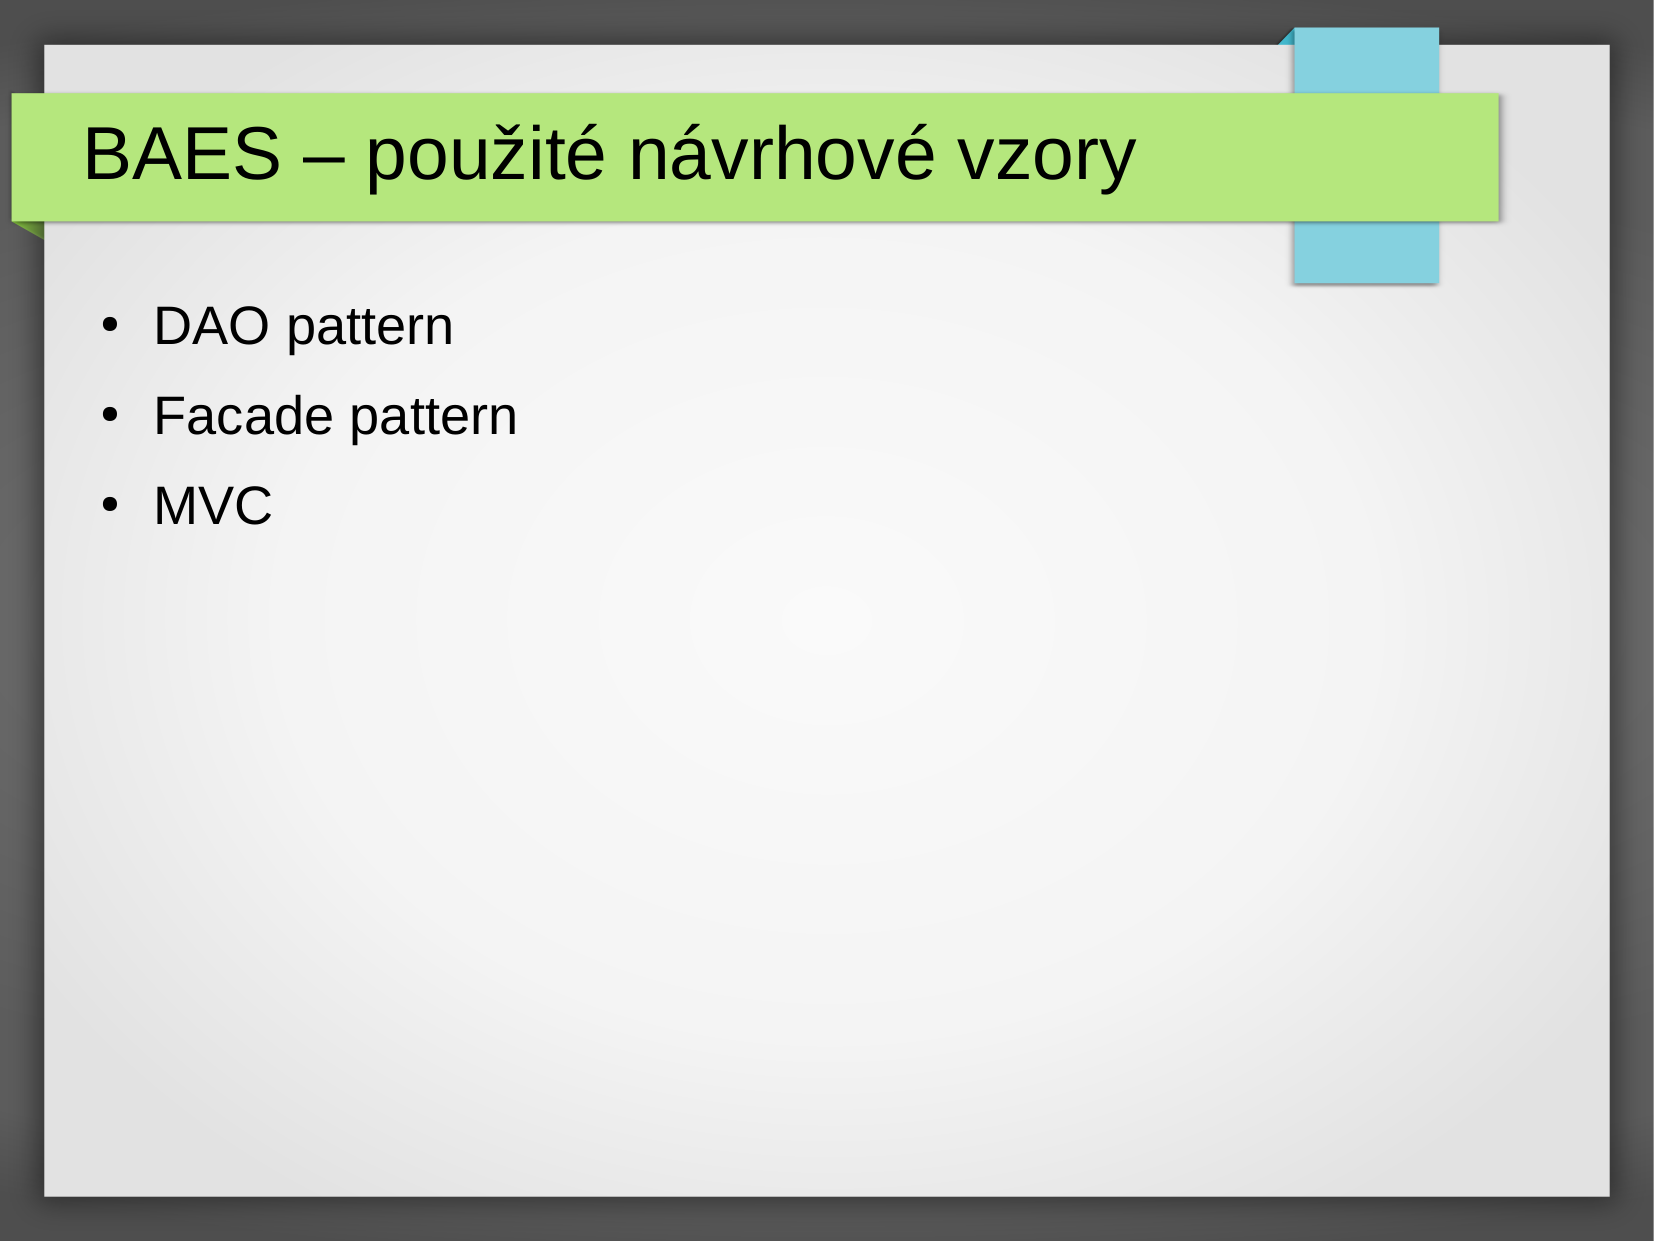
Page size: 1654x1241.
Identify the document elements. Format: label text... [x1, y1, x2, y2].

title BAES – použité návrhové vzory [82, 94, 1264, 213]
list DAO pattern Facade pattern MVC [82, 295, 1571, 1015]
picture [0, 0, 1654, 1241]
